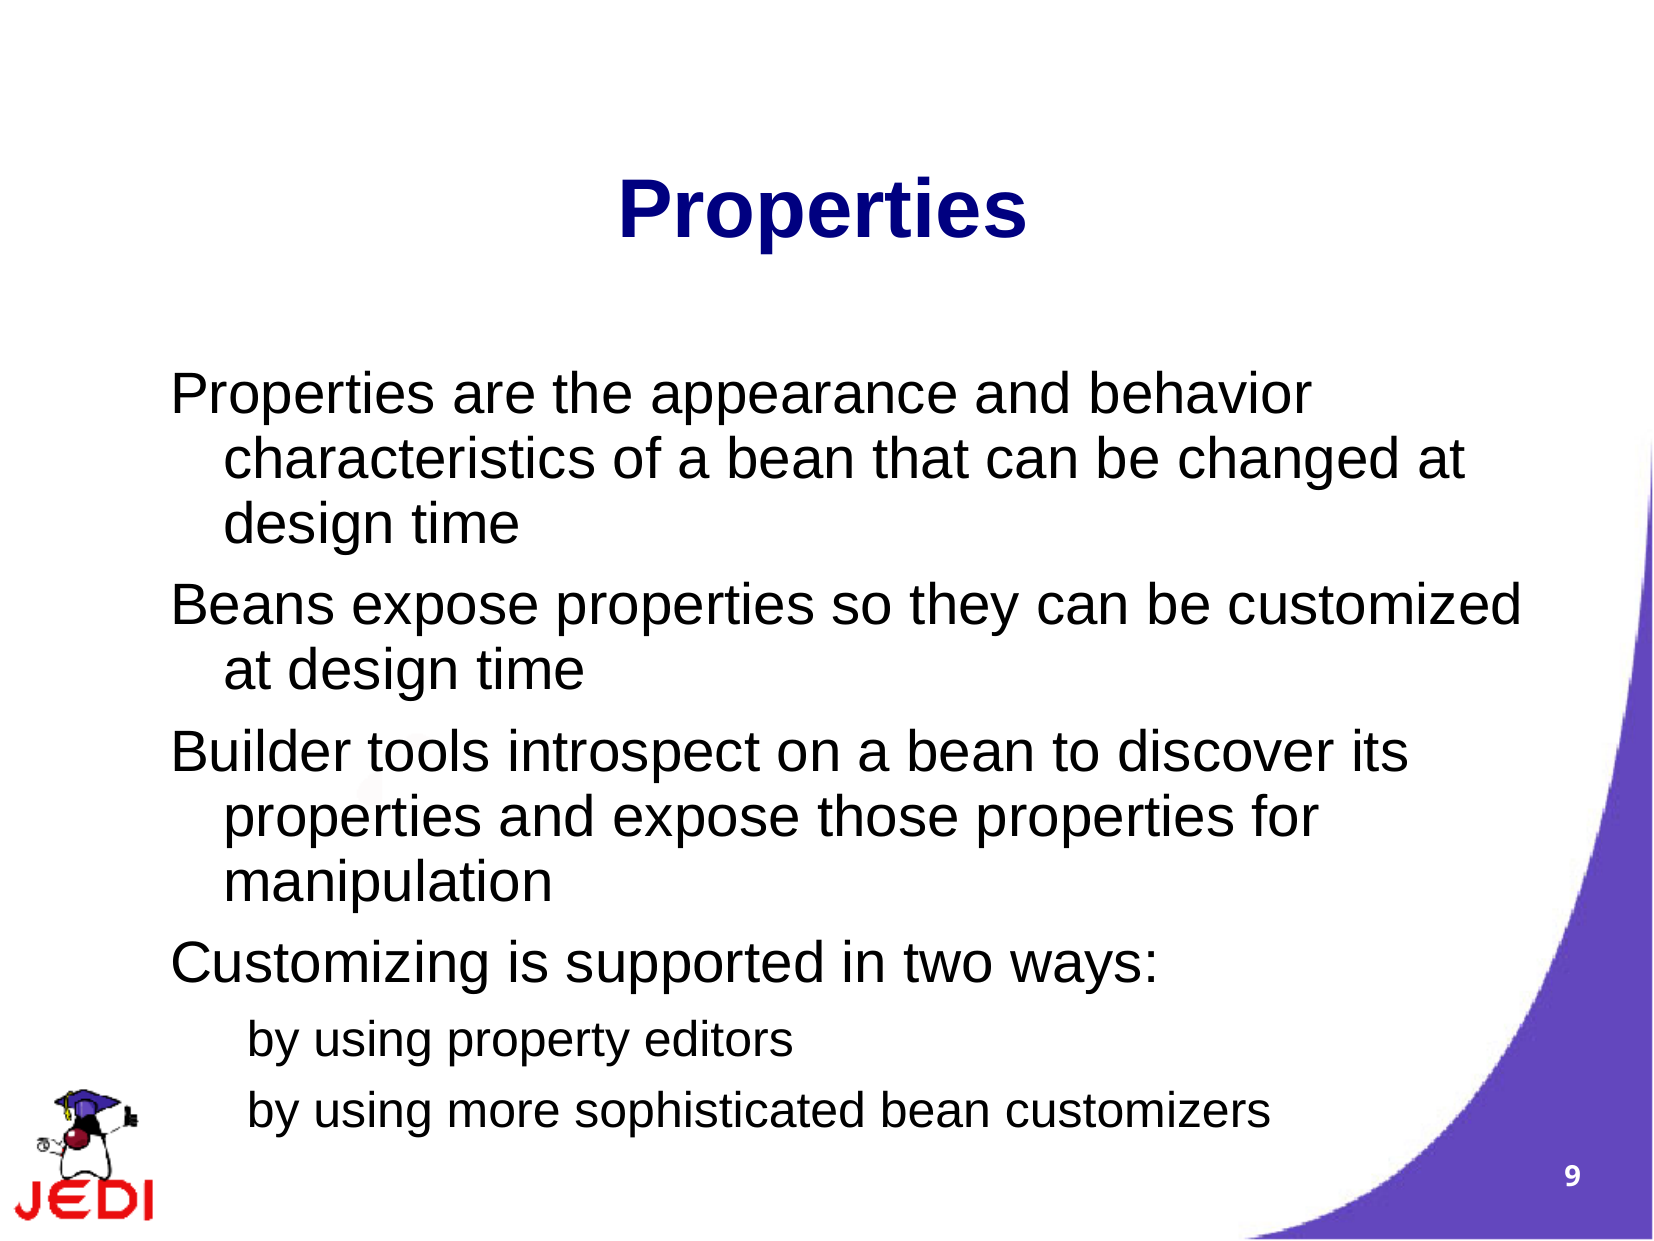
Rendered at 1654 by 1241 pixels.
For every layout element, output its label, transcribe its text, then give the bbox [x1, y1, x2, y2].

picture [0, 0, 1654, 1241]
list Properties are the appearance and behavior characteristics of a bean that can be changed at design time Beans expose properties so they can be customized at design time Builder tools introspect on a bean to discover its properties and expose those properties for manipulation Customizing is supported in two ways: by using property editors by using more sophisticated bean customizers [152, 360, 1565, 1142]
title Properties [116, 105, 1529, 313]
